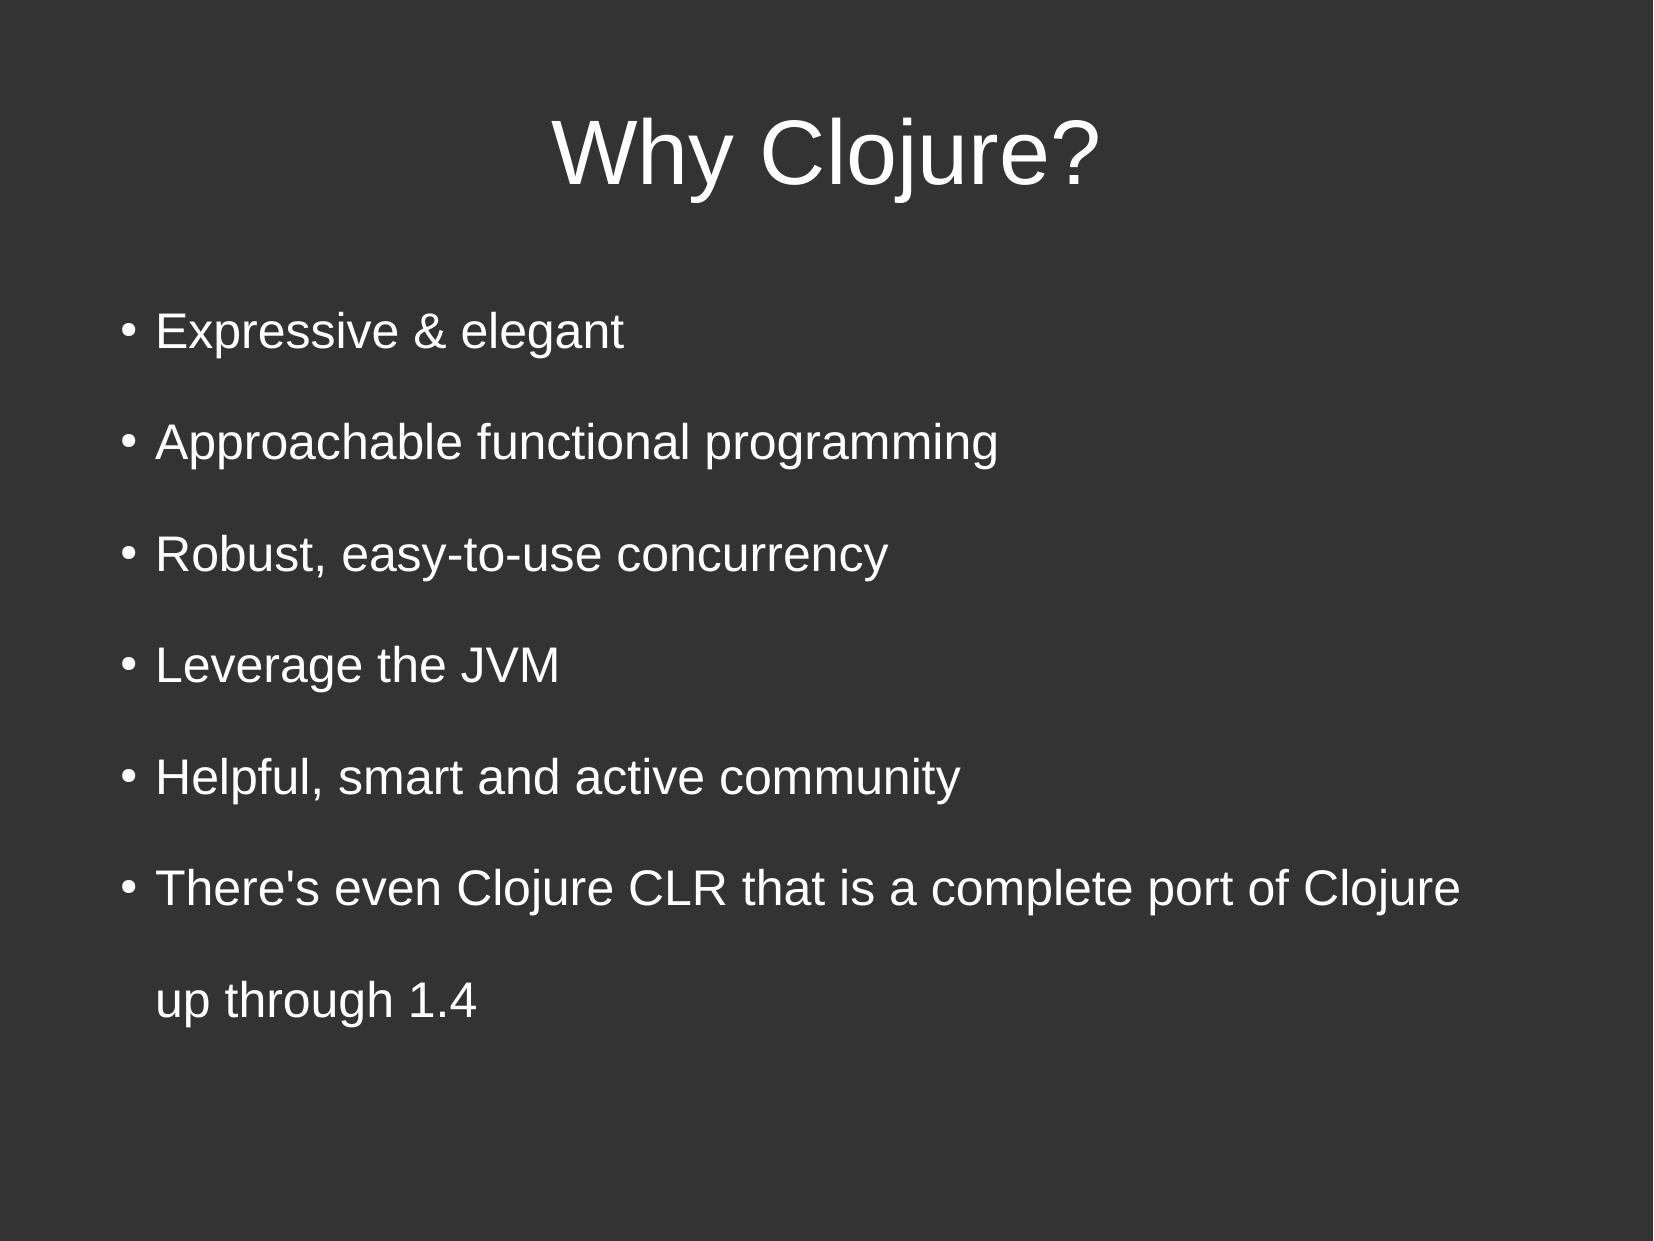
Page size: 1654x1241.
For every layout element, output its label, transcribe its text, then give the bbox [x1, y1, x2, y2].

text_box Expressive & elegant Approachable functional programming Robust, easy-to-use concurrency Leverage the JVM Helpful, smart and active community There's even Clojure CLR that is a complete port of Clojure up through 1.4 [105, 240, 1546, 980]
title Why Clojure? [82, 49, 1571, 257]
